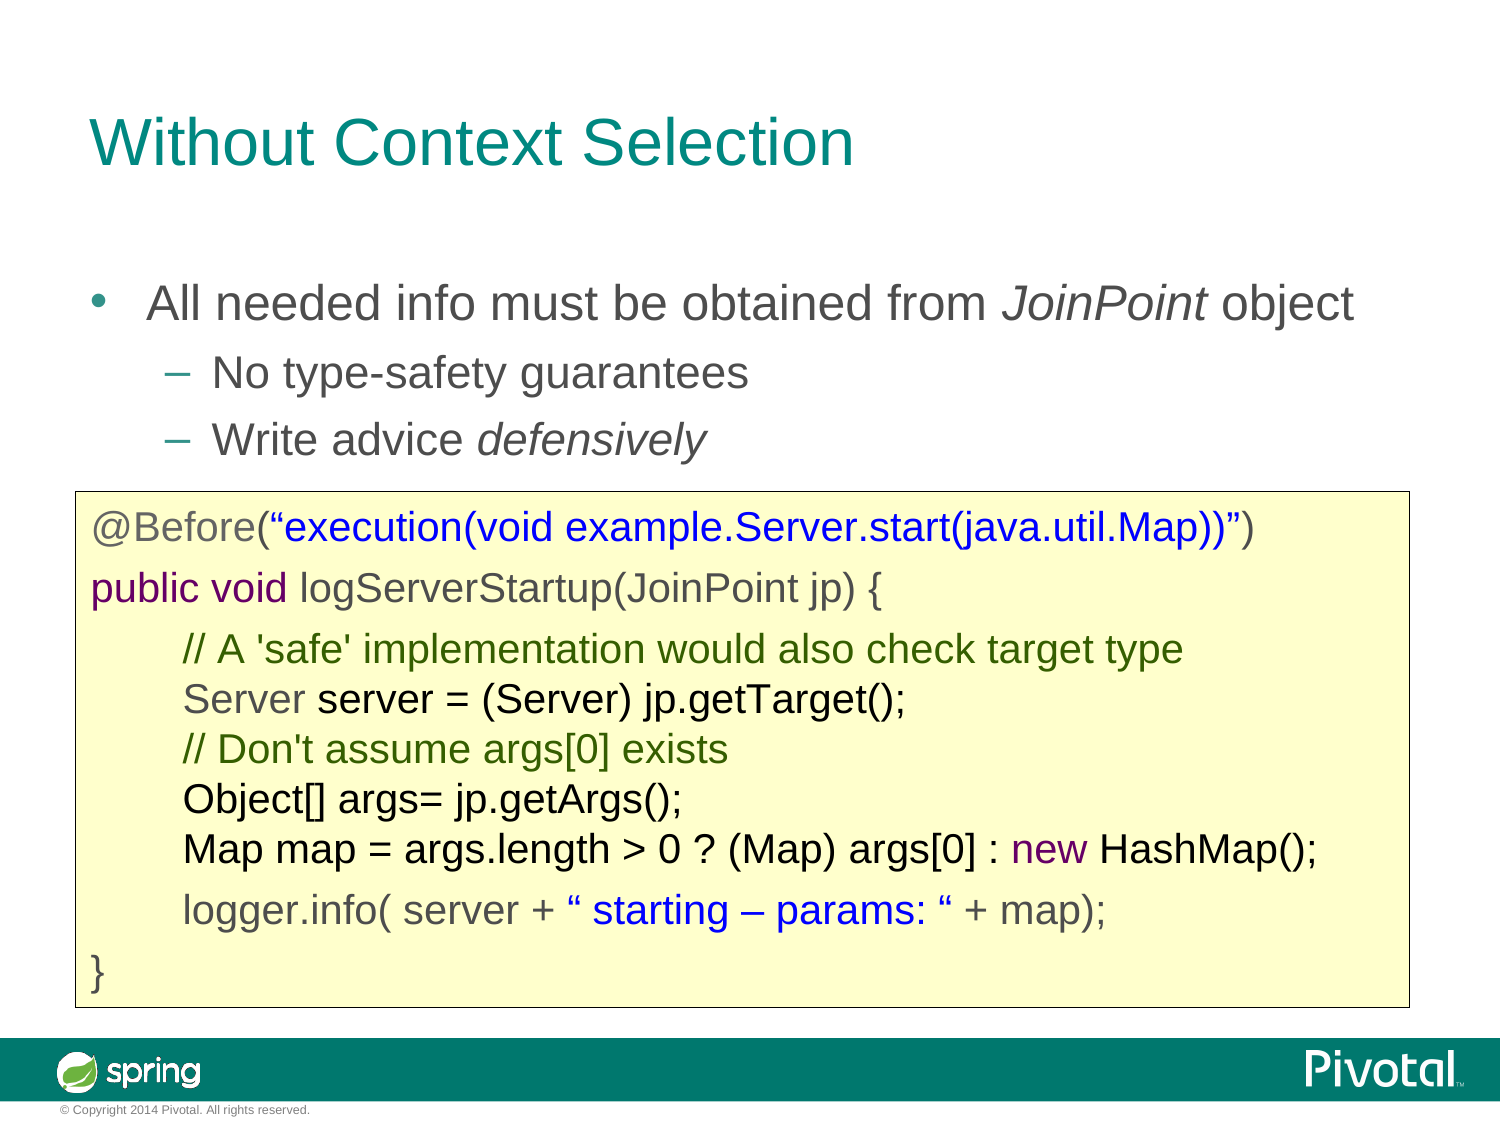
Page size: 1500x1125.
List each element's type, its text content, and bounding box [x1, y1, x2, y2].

list All needed info must be obtained from JoinPoint object No type-safety guarantees Write advice defensively [75, 262, 1426, 1005]
picture [32, 1041, 210, 1103]
picture [1306, 1050, 1464, 1087]
title Without Context Selection [75, 45, 1426, 233]
